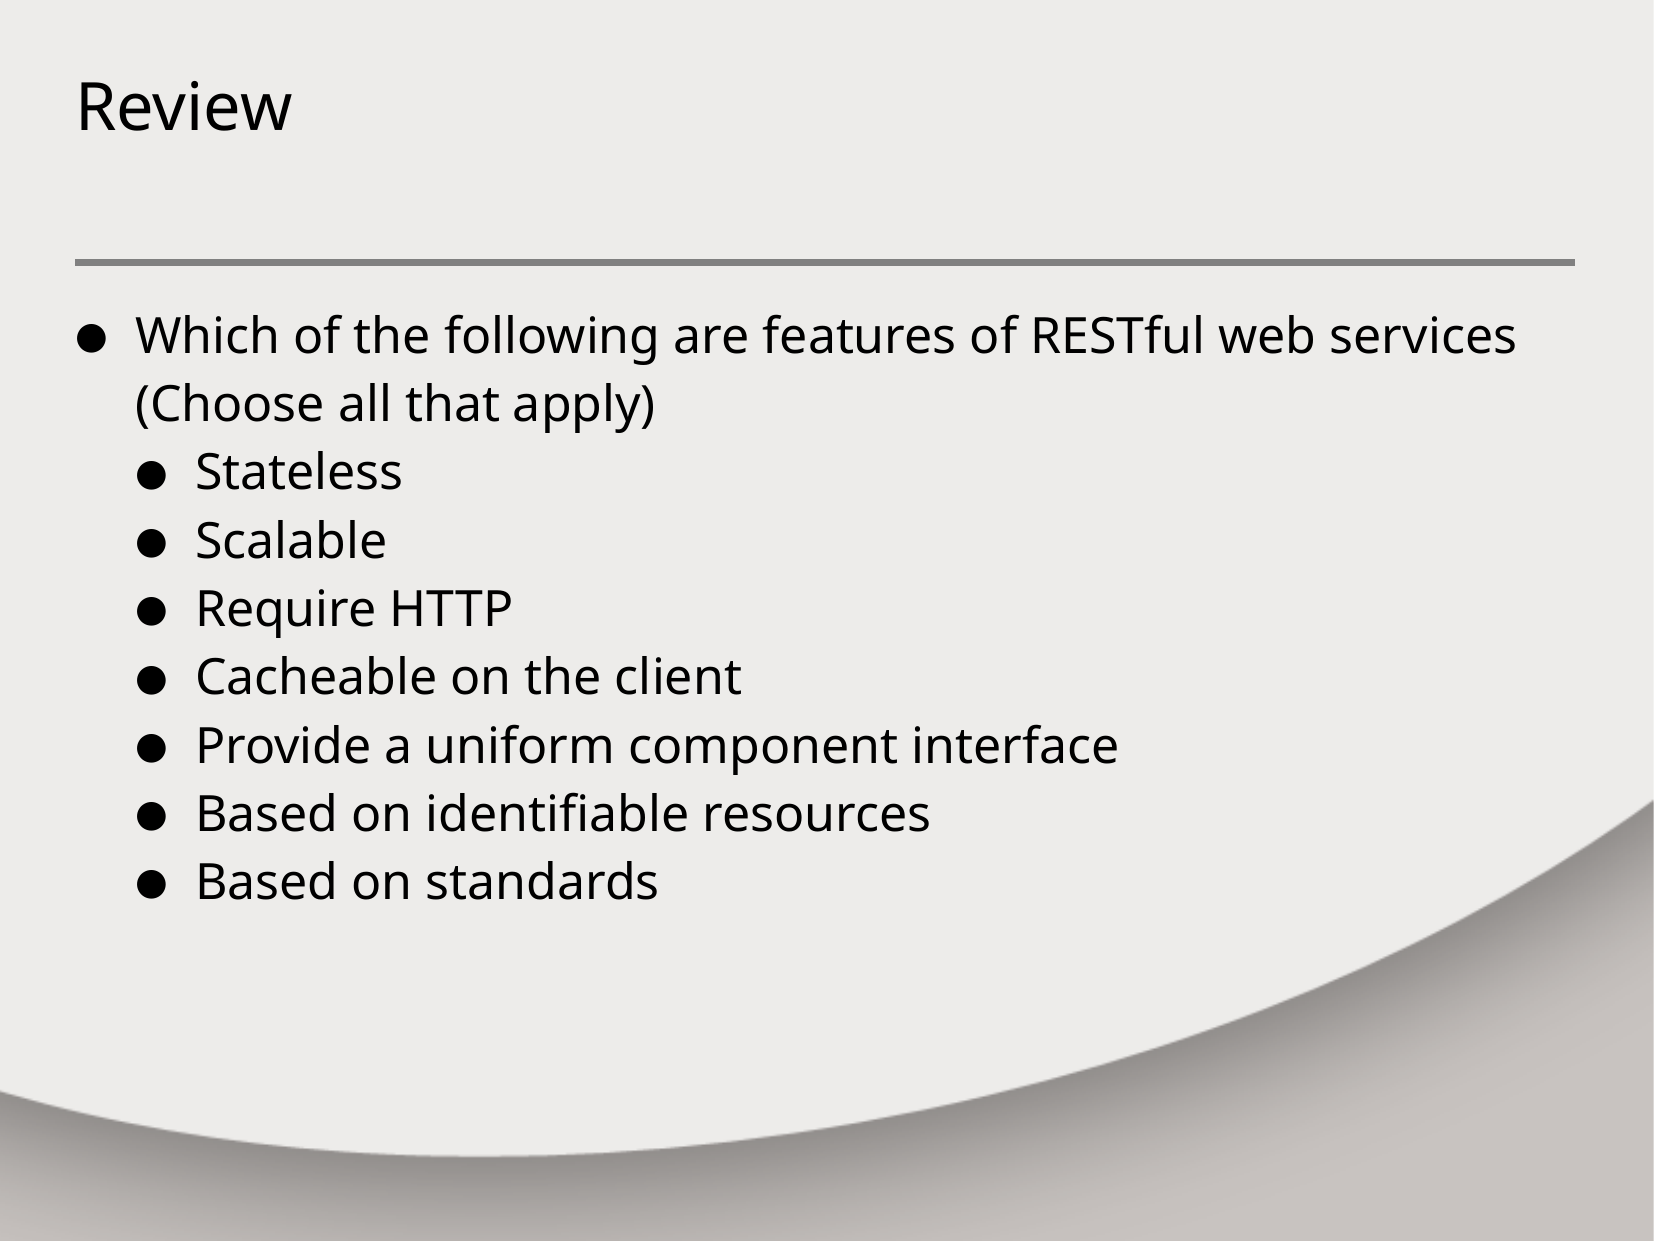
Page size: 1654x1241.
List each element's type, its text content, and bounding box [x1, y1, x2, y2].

list Which of the following are features of RESTful web services (Choose all that apply) Stateless Scalable Require HTTP Cacheable on the client Provide a uniform component interface Based on identifiable resources Based on standards [75, 300, 1576, 1163]
picture [0, 0, 1654, 1241]
title Review [75, 75, 1576, 226]
